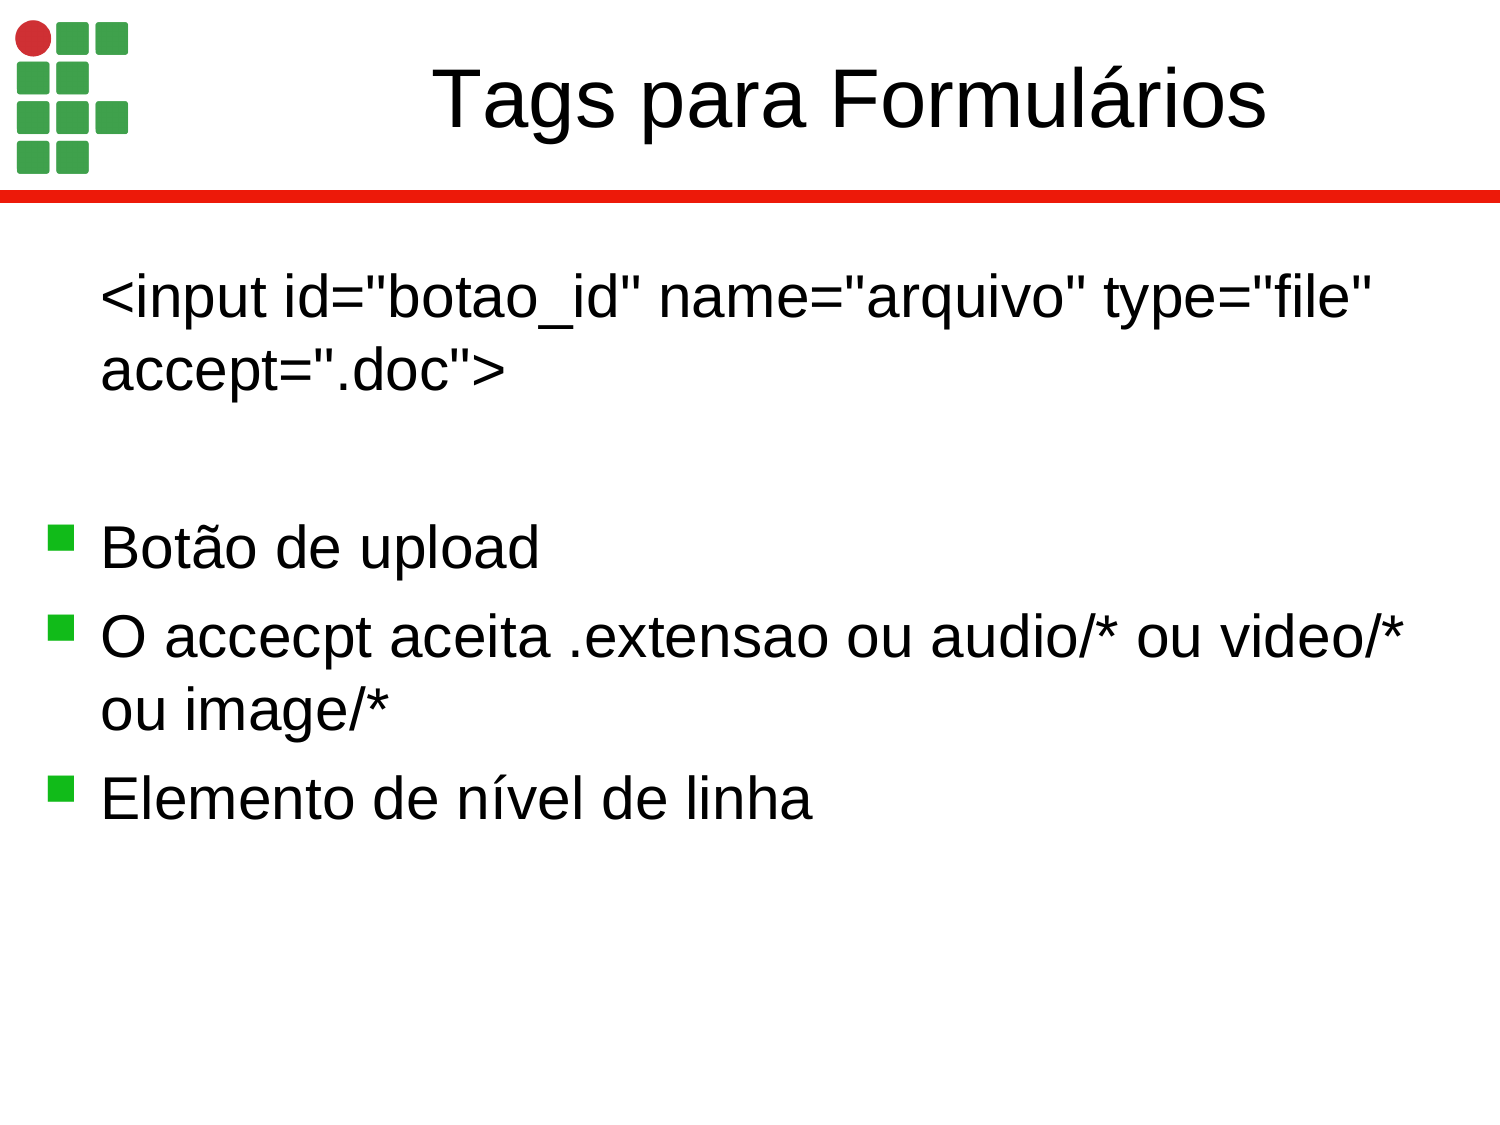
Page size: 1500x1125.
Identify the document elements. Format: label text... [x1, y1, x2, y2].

list <input id="botao_id" name="arquivo" type="file" accept=".doc"> Botão de upload O accecpt aceita .extensao ou audio/* ou video/* ou image/* Elemento de nível de linha [29, 207, 1471, 1087]
picture [14, 16, 130, 178]
title Tags para Formulários [230, 0, 1471, 202]
